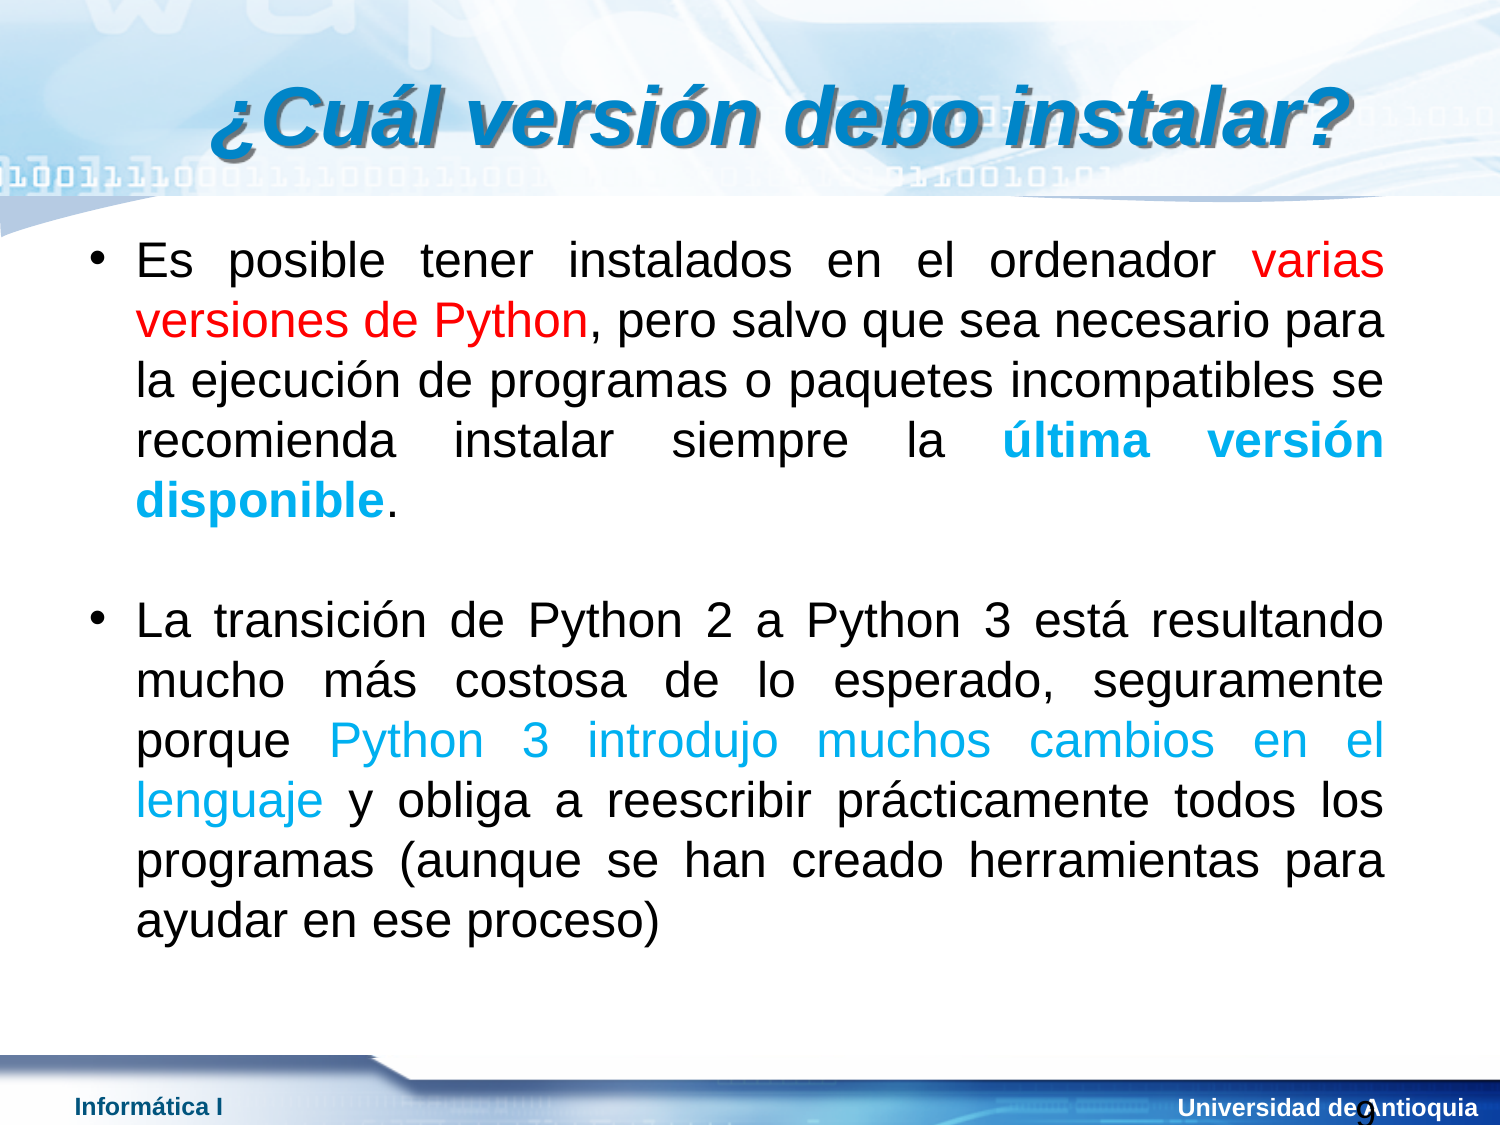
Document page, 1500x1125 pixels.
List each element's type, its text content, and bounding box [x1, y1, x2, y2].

picture [1332, 1105, 1337, 1114]
title ¿Cuál versión debo instalar? [195, 54, 1500, 243]
picture [0, 1055, 1500, 1125]
text_box Es posible tener instalados en el ordenador varias versiones de Python, pero salvo que sea necesario para la ejecución de programas o paquetes incompatibles se recomienda instalar siempre la última versión disponible. La transición de Python 2 a Python 3 está resultando mucho más costosa de lo esperado, seguramente porque Python 3 introdujo muchos cambios en el lenguaje y obliga a reescribir prácticamente todos los programas (aunque se han creado herramientas para ayudar en ese proceso) [74, 219, 1400, 955]
slide_number <número> [1340, 1082, 1500, 1125]
picture [0, 0, 1500, 196]
